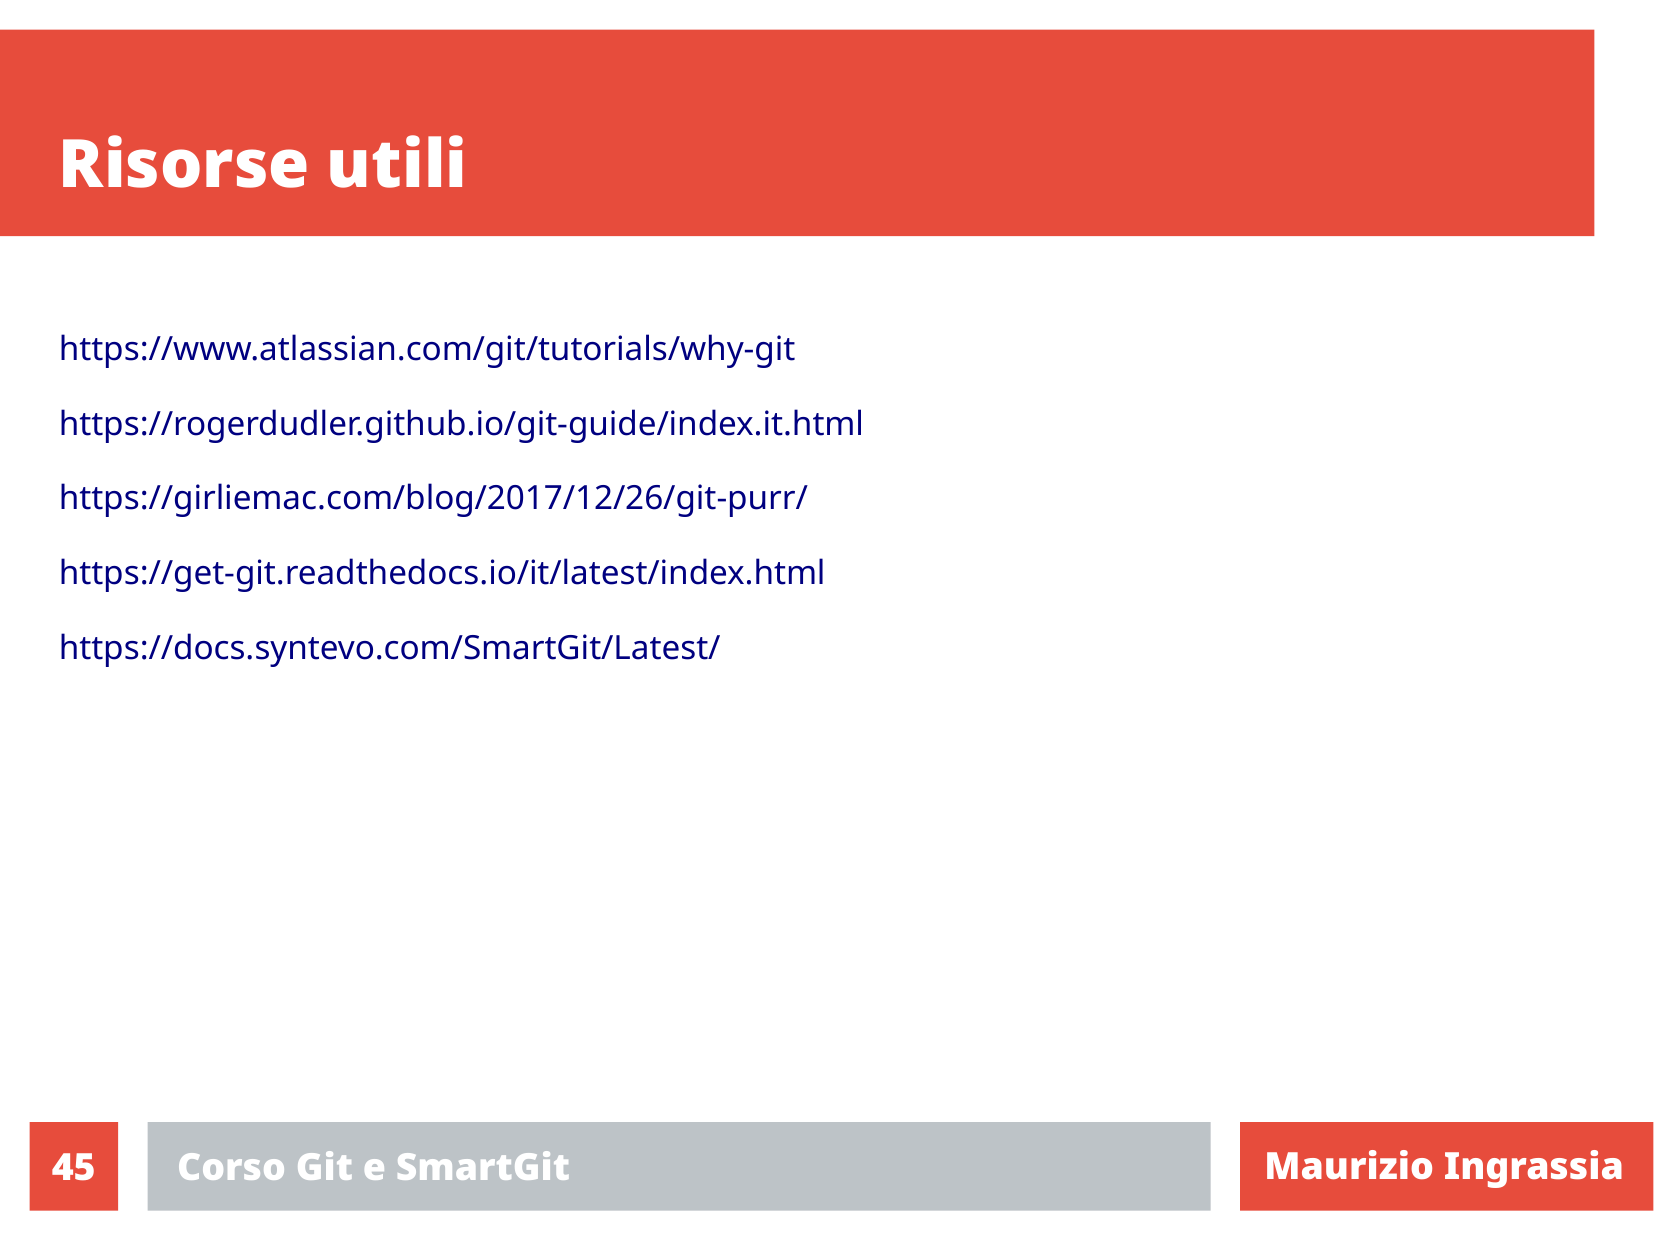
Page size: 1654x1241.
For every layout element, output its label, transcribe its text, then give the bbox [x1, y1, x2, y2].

list https://www.atlassian.com/git/tutorials/why-git https://rogerdudler.github.io/git-guide/index.it.html https://girliemac.com/blog/2017/12/26/git-purr/ https://get-git.readthedocs.io/it/latest/index.html https://docs.syntevo.com/SmartGit/Latest/ [59, 324, 1565, 1093]
title Risorse utili [59, 59, 1595, 207]
